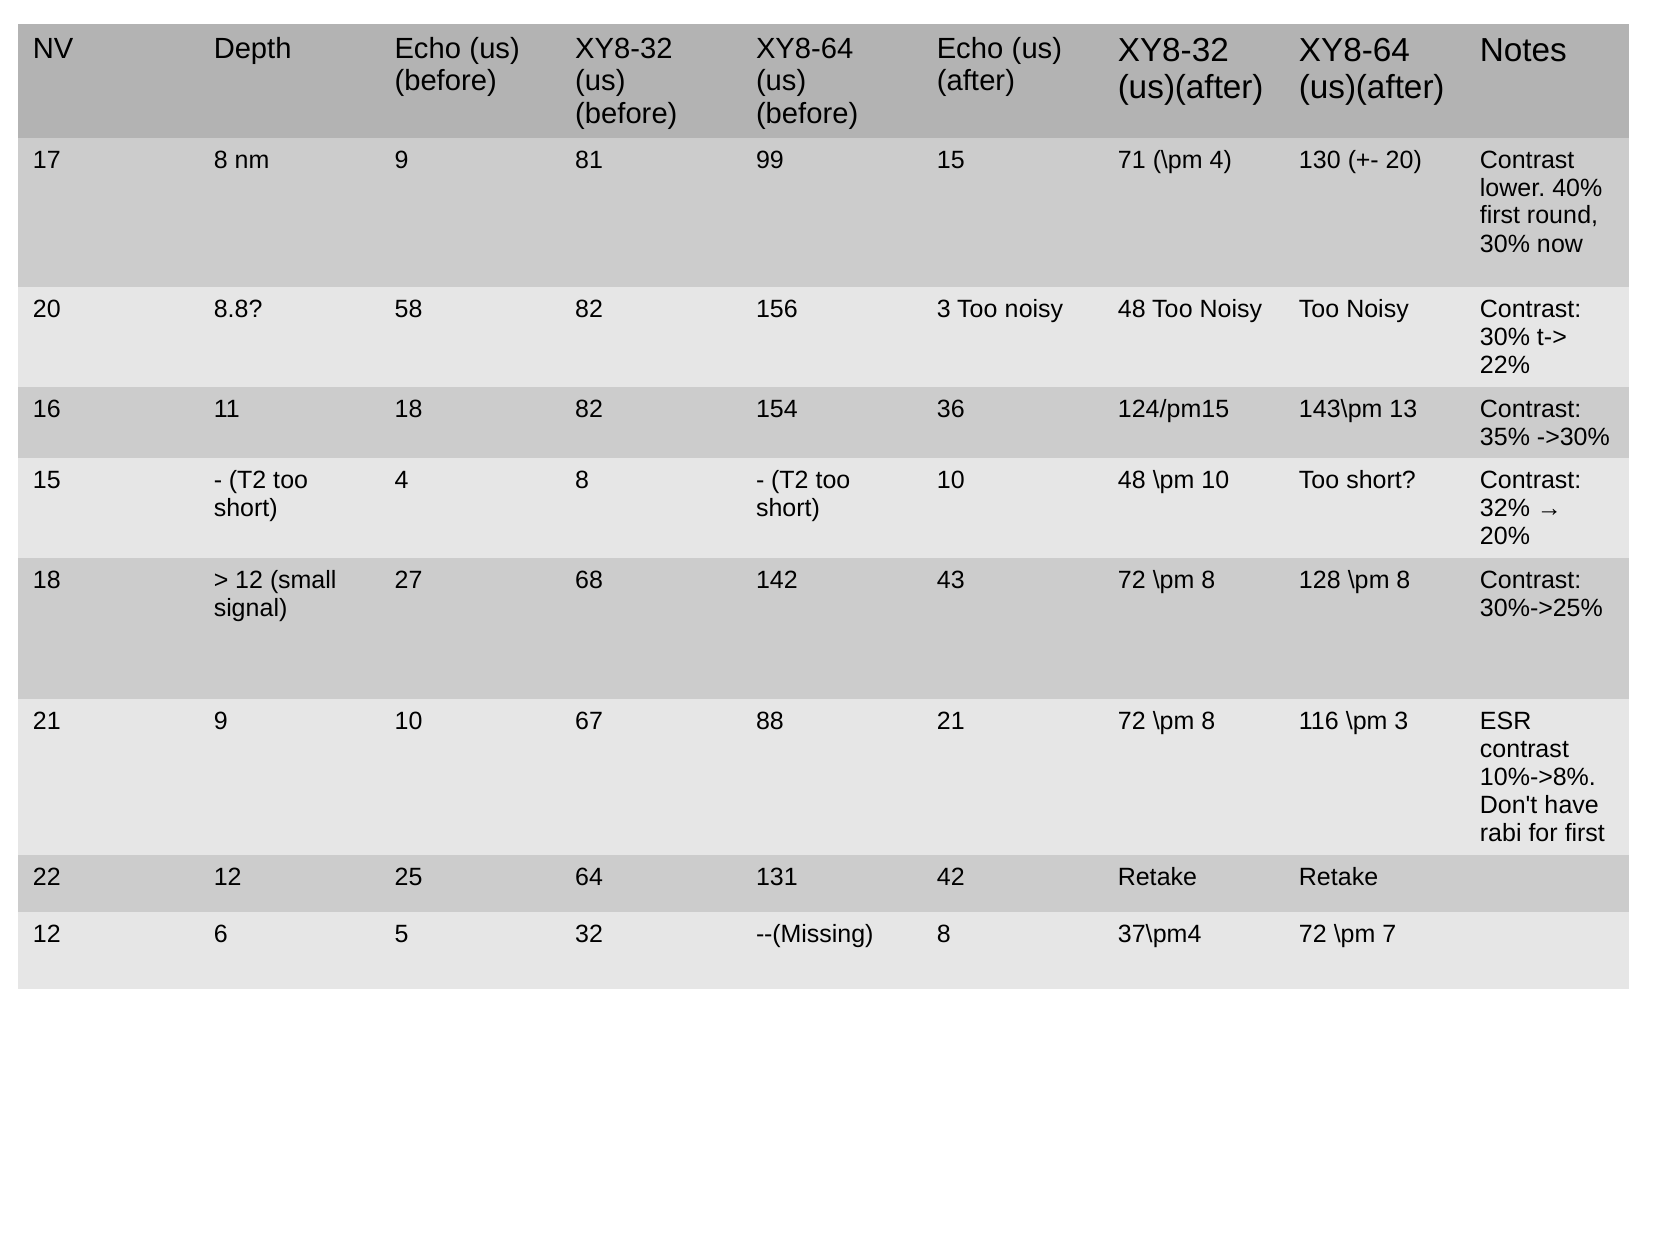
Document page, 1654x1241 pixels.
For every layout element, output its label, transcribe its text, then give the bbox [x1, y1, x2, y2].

table_cell 58 [380, 287, 560, 387]
table_cell 154 [741, 387, 922, 458]
table_cell 143\pm 13 [1284, 387, 1465, 458]
table_cell 131 [741, 855, 922, 912]
table_cell 21 [18, 699, 199, 855]
table_header Echo (us)(after) [922, 24, 1103, 138]
table_cell 9 [380, 138, 560, 287]
table_cell 72 \pm 8 [1103, 699, 1284, 855]
table_cell 99 [741, 138, 922, 287]
table_header Notes [1465, 24, 1629, 138]
table_cell Too Noisy [1284, 287, 1465, 387]
table_cell 6 [199, 912, 380, 989]
table_cell 82 [560, 287, 741, 387]
table_cell 81 [560, 138, 741, 287]
table_header NV [18, 24, 199, 138]
table_cell 5 [380, 912, 560, 989]
table_cell - (T2 too short) [741, 458, 922, 558]
table_cell Retake [1103, 855, 1284, 912]
table_cell 15 [18, 458, 199, 558]
table_cell 16 [18, 387, 199, 458]
table_cell 8 [560, 458, 741, 558]
table_cell Contrast: 32% → 20% [1465, 458, 1629, 558]
table_cell 20 [18, 287, 199, 387]
table_cell 64 [560, 855, 741, 912]
table_cell > 12 (small signal) [199, 558, 380, 699]
table_header Depth [199, 24, 380, 138]
table_header Echo (us)(before) [380, 24, 560, 138]
table_cell 42 [922, 855, 1103, 912]
table_cell Retake [1284, 855, 1465, 912]
table_cell Contrast: 35% ->30% [1465, 387, 1629, 458]
table_cell 43 [922, 558, 1103, 699]
table_cell 82 [560, 387, 741, 458]
table_cell 25 [380, 855, 560, 912]
table_header XY8-64 (us)(after) [1284, 24, 1465, 138]
table_cell Contrast lower. 40% first round, 30% now [1465, 138, 1629, 287]
table_cell 17 [18, 138, 199, 287]
table_cell 156 [741, 287, 922, 387]
table_cell 18 [18, 558, 199, 699]
table_cell 116 \pm 3 [1284, 699, 1465, 855]
table_cell 3 Too noisy [922, 287, 1103, 387]
table_cell 88 [741, 699, 922, 855]
table_cell 67 [560, 699, 741, 855]
table_cell 36 [922, 387, 1103, 458]
table_cell 72 \pm 8 [1103, 558, 1284, 699]
table_cell Contrast: 30% t-> 22% [1465, 287, 1629, 387]
table_cell 10 [922, 458, 1103, 558]
table_cell 142 [741, 558, 922, 699]
table_header XY8-32 (us)(before) [560, 24, 741, 138]
table_cell 8.8? [199, 287, 380, 387]
table_cell 48 Too Noisy [1103, 287, 1284, 387]
table_cell 9 [199, 699, 380, 855]
table_cell 37\pm4 [1103, 912, 1284, 989]
table_cell 22 [18, 855, 199, 912]
table_cell 21 [922, 699, 1103, 855]
table_cell 32 [560, 912, 741, 989]
table_cell - (T2 too short) [199, 458, 380, 558]
table_cell ESR contrast 10%->8%. Don't have rabi for first [1465, 699, 1629, 855]
table_cell 12 [18, 912, 199, 989]
table_cell 68 [560, 558, 741, 699]
table_cell Too short? [1284, 458, 1465, 558]
table_cell 4 [380, 458, 560, 558]
table_cell 8 [922, 912, 1103, 989]
table_cell 15 [922, 138, 1103, 287]
table_cell 72 \pm 7 [1284, 912, 1465, 989]
table_cell 18 [380, 387, 560, 458]
table_cell 8 nm [199, 138, 380, 287]
table_header XY8-64 (us)(before) [741, 24, 922, 138]
table_cell 48 \pm 10 [1103, 458, 1284, 558]
table_cell 124/pm15 [1103, 387, 1284, 458]
table_cell [1465, 855, 1629, 912]
table_cell 27 [380, 558, 560, 699]
table_cell 11 [199, 387, 380, 458]
table_cell Contrast: 30%->25% [1465, 558, 1629, 699]
table_header XY8-32 (us)(after) [1103, 24, 1284, 138]
table_cell 130 (+- 20) [1284, 138, 1465, 287]
table_cell --(Missing) [741, 912, 922, 989]
table_cell 71 (\pm 4) [1103, 138, 1284, 287]
table_cell 128 \pm 8 [1284, 558, 1465, 699]
table_cell 12 [199, 855, 380, 912]
table_cell [1465, 912, 1629, 989]
table_cell 10 [380, 699, 560, 855]
